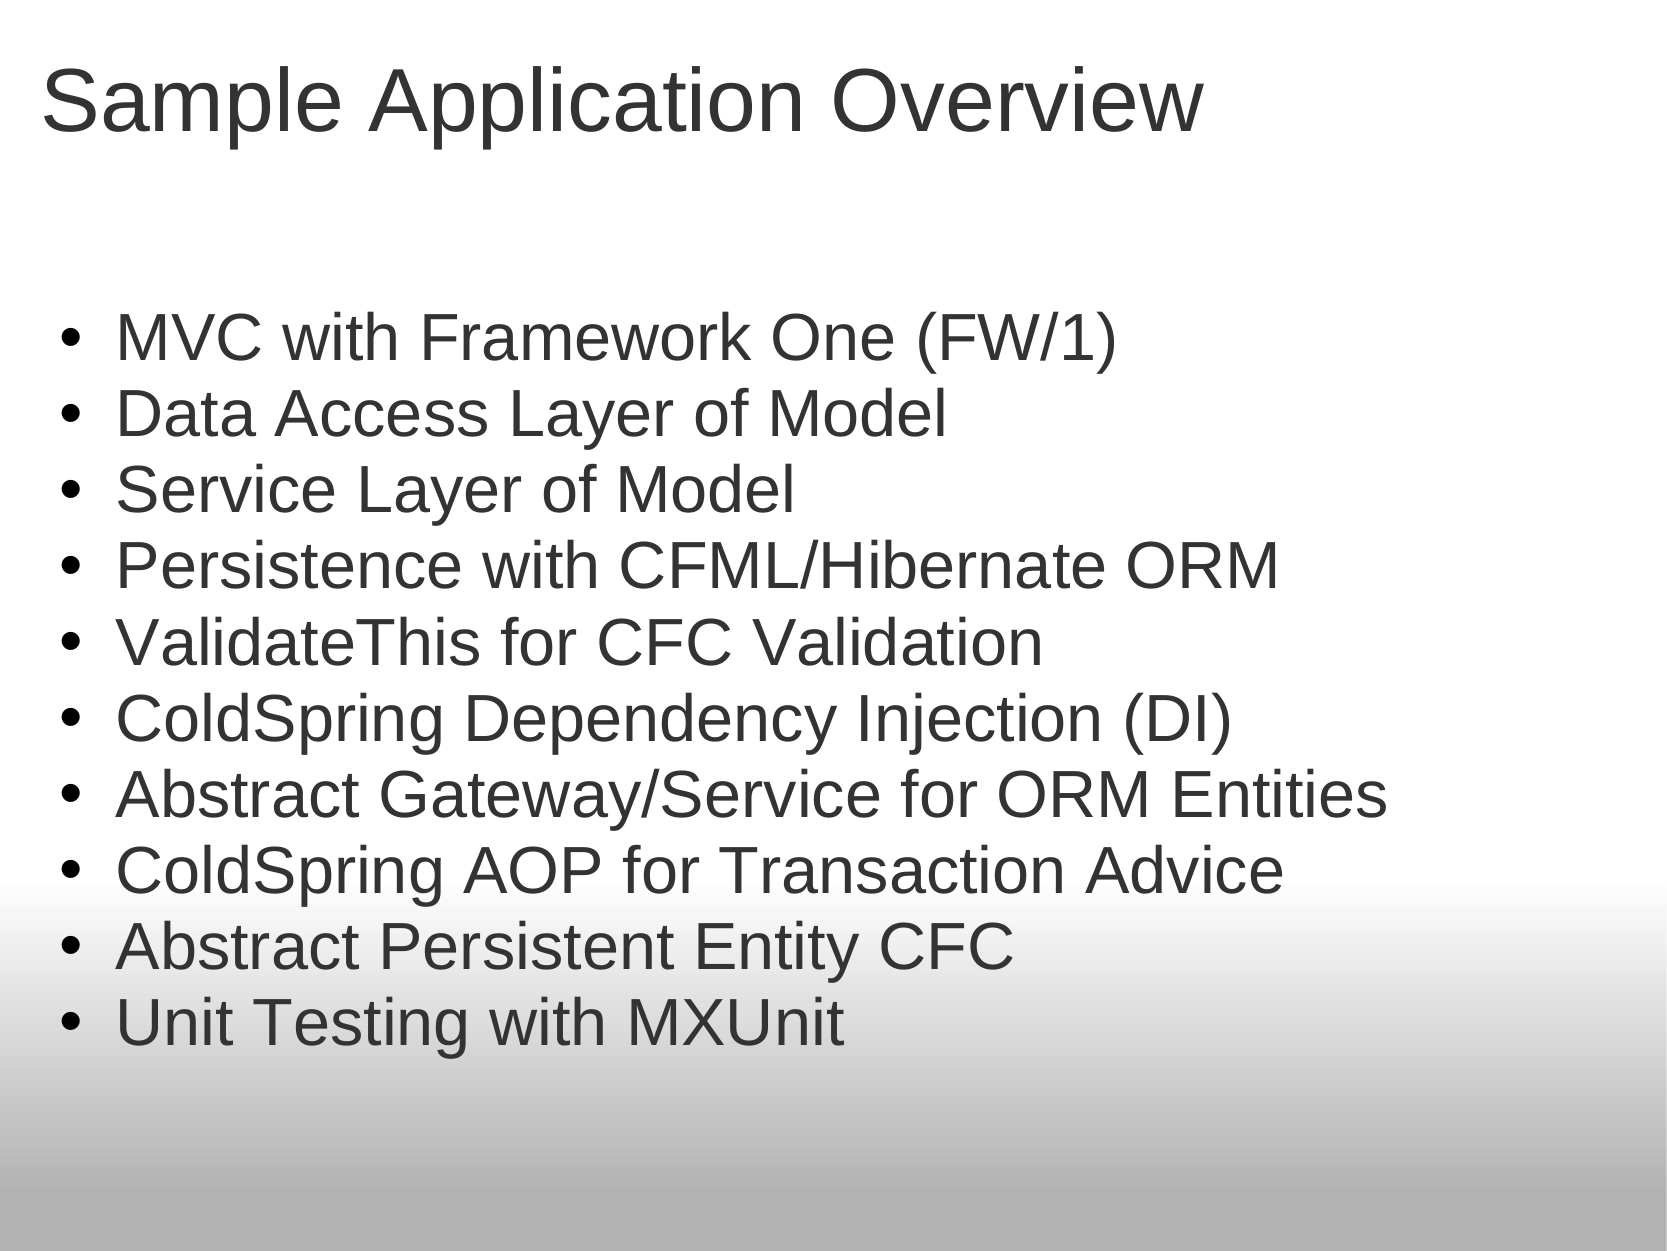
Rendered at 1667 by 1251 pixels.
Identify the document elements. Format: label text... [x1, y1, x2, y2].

title Sample Application Overview [40, 50, 1627, 201]
picture [0, 0, 1667, 1251]
list MVC with Framework One (FW/1) Data Access Layer of Model Service Layer of Model Persistence with CFML/Hibernate ORM ValidateThis for CFC Validation ColdSpring Dependency Injection (DI) Abstract Gateway/Service for ORM Entities ColdSpring AOP for Transaction Advice Abstract Persistent Entity CFC Unit Testing with MXUnit [40, 300, 1627, 1201]
